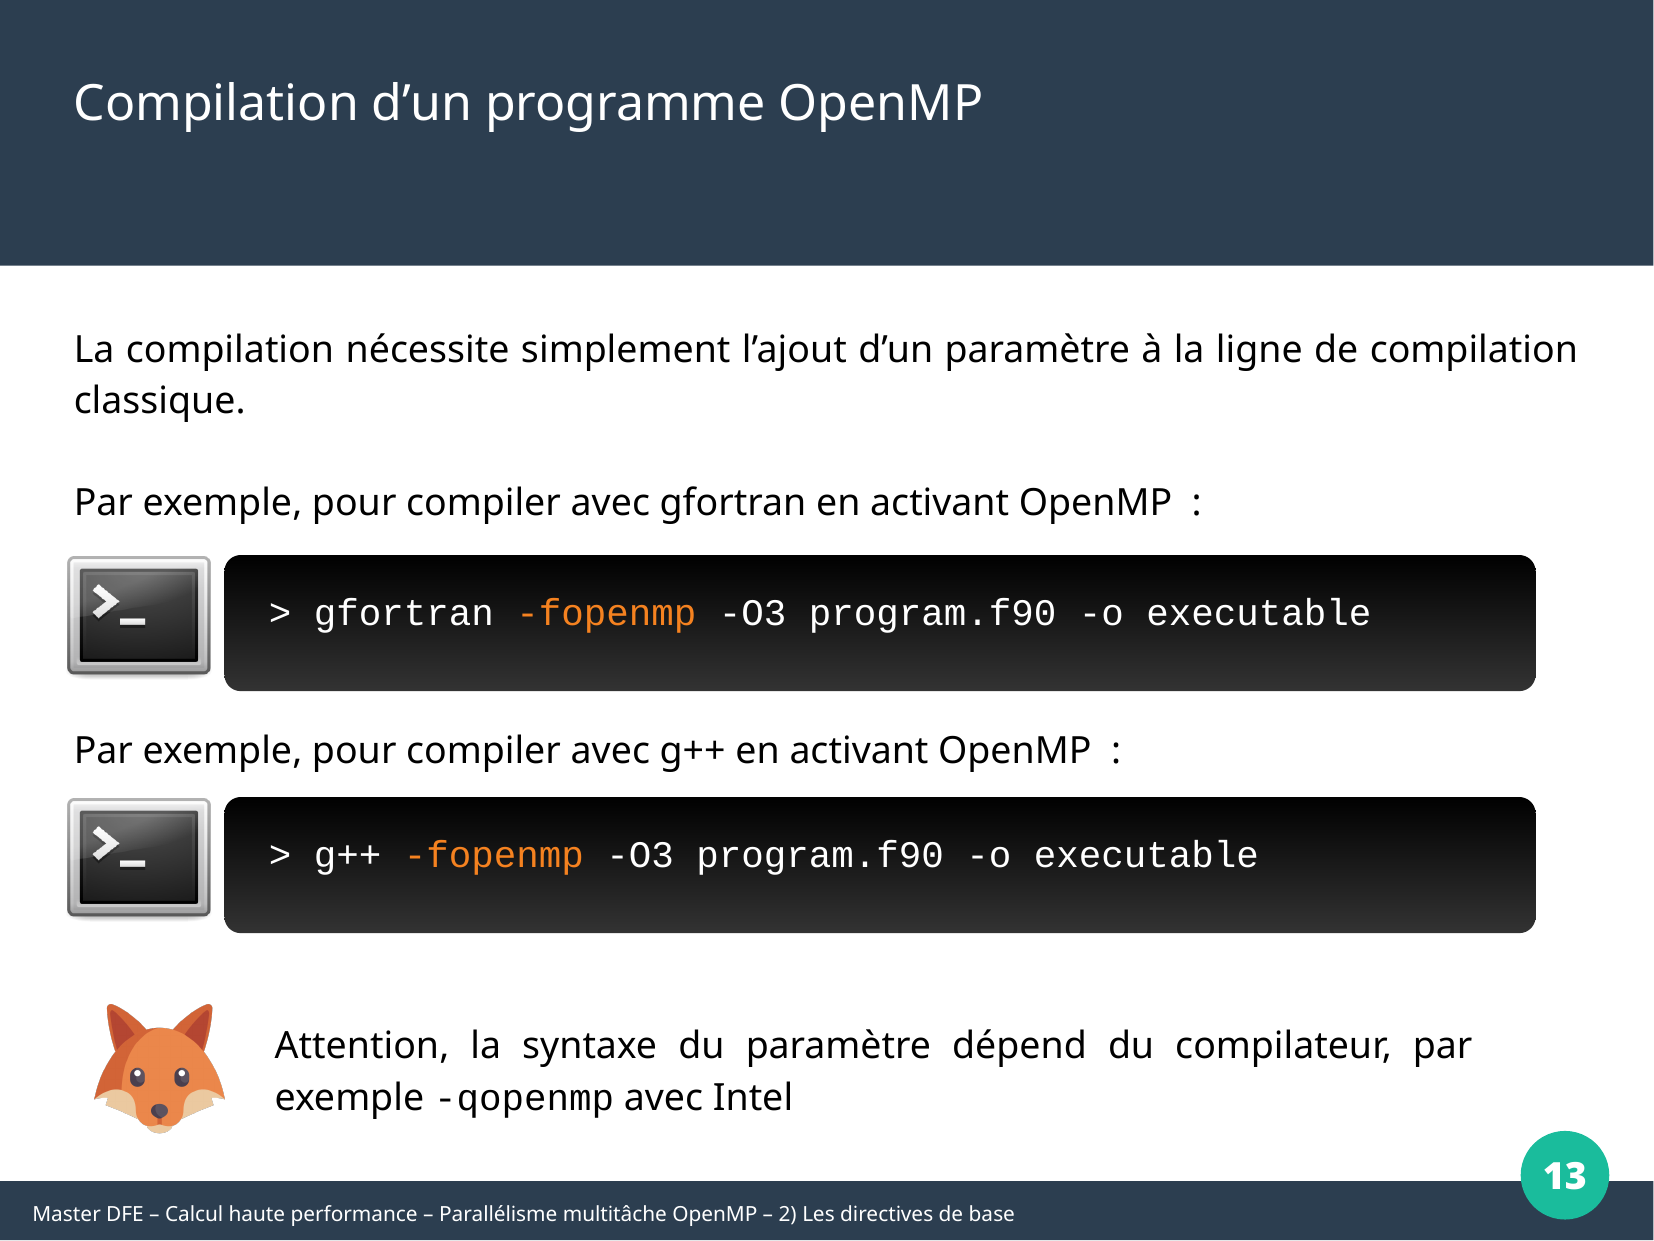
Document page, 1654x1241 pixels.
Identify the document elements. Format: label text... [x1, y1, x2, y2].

picture [64, 562, 213, 680]
text_box La compilation nécessite simplement l’ajout d’un paramètre à la ligne de compilation classique. [59, 314, 1595, 468]
text_box > gfortran -fopenmp -O3 program.f90 -o executable [253, 586, 1524, 680]
picture [64, 810, 213, 922]
text_box Attention, la syntaxe du paramètre dépend du compilateur, par exemple -qopenmp avec Intel [259, 1011, 1489, 1130]
text_box Par exemple, pour compiler avec g++ en activant OpenMP : [59, 716, 1595, 810]
text_box Master DFE – Calcul haute performance – Parallélisme multitâche OpenMP – 2) Les directives de base [17, 1191, 1436, 1235]
text_box Compilation d’un programme OpenMP [59, 59, 1477, 142]
picture [94, 1003, 225, 1134]
text_box Par exemple, pour compiler avec gfortran en activant OpenMP : [59, 468, 1595, 562]
text_box [224, 562, 1536, 692]
text_box > g++ -fopenmp -O3 program.f90 -o executable [253, 828, 1524, 922]
text_box [224, 810, 1536, 934]
